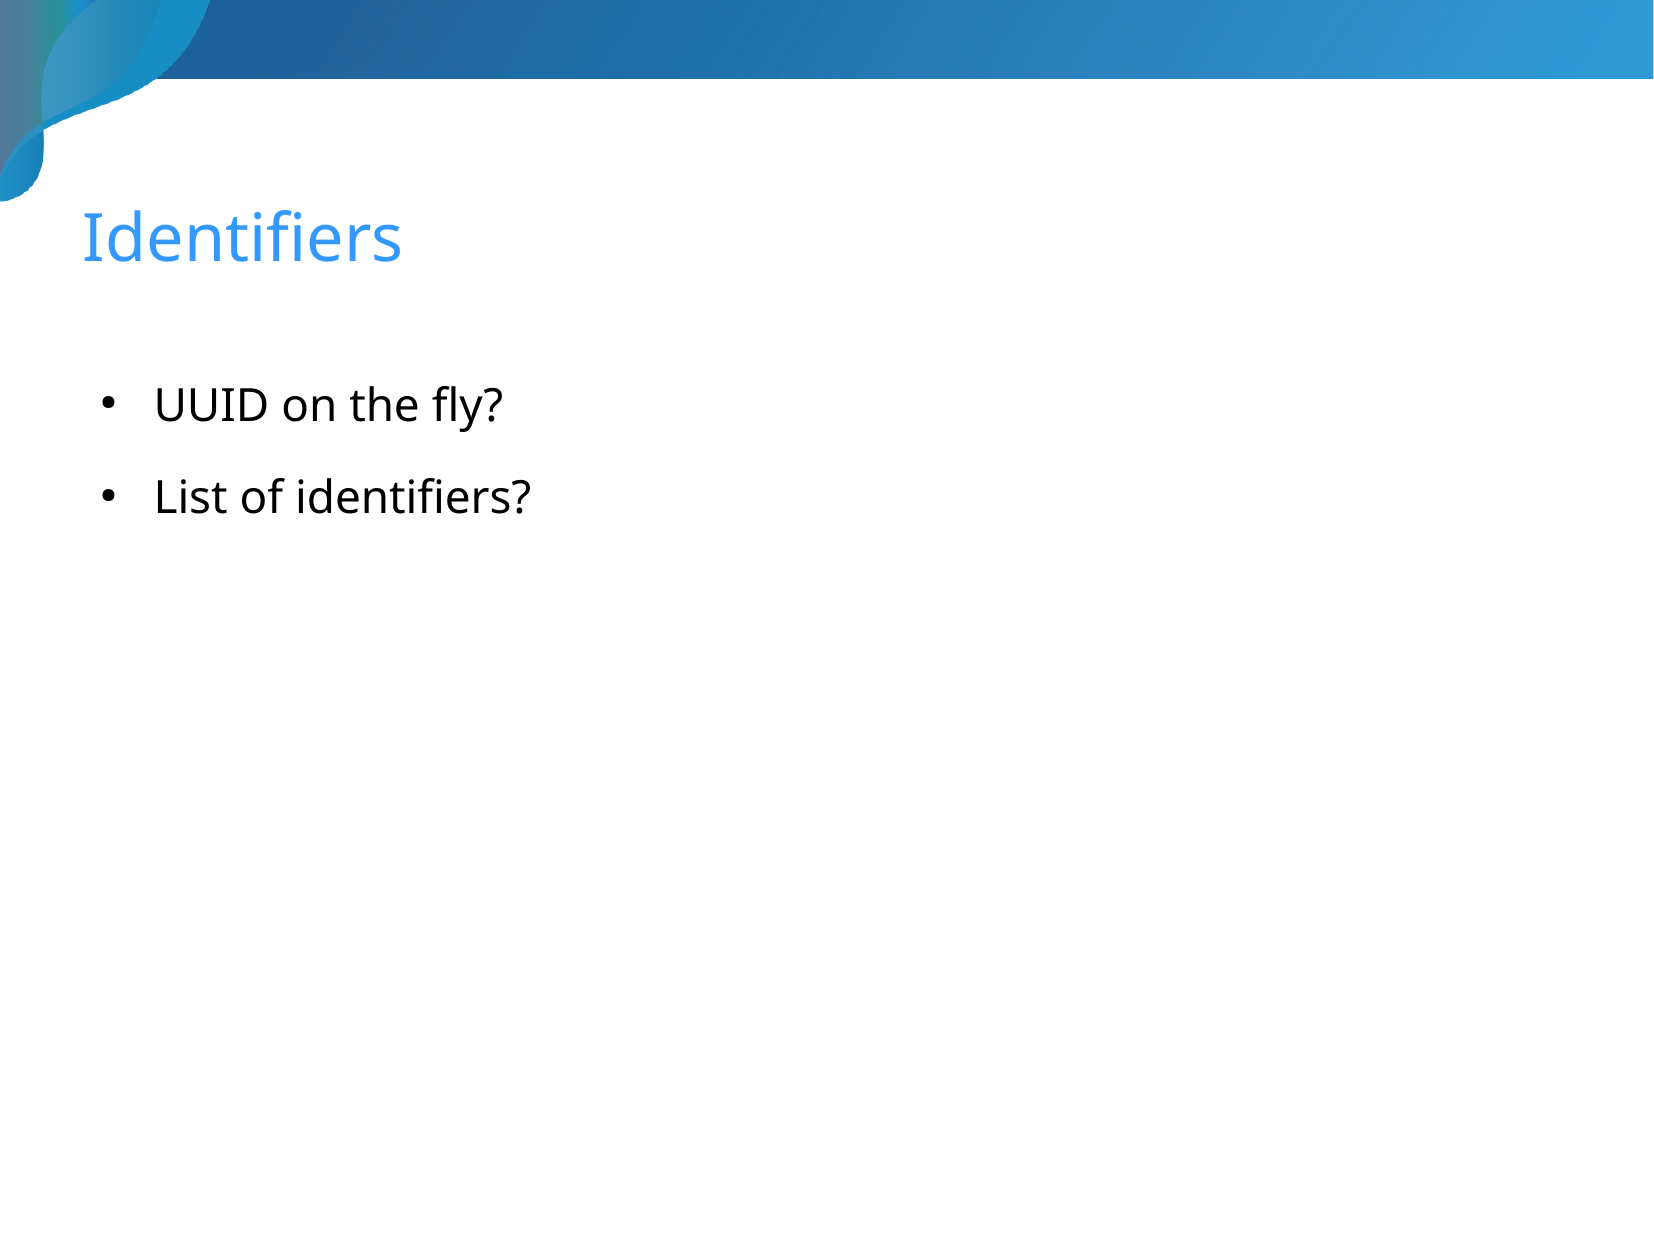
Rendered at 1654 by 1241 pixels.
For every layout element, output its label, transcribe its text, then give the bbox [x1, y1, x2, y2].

picture [0, 0, 1654, 1241]
list UUID on the fly? List of identifiers? [82, 372, 1571, 968]
title Identifiers [82, 139, 1571, 332]
